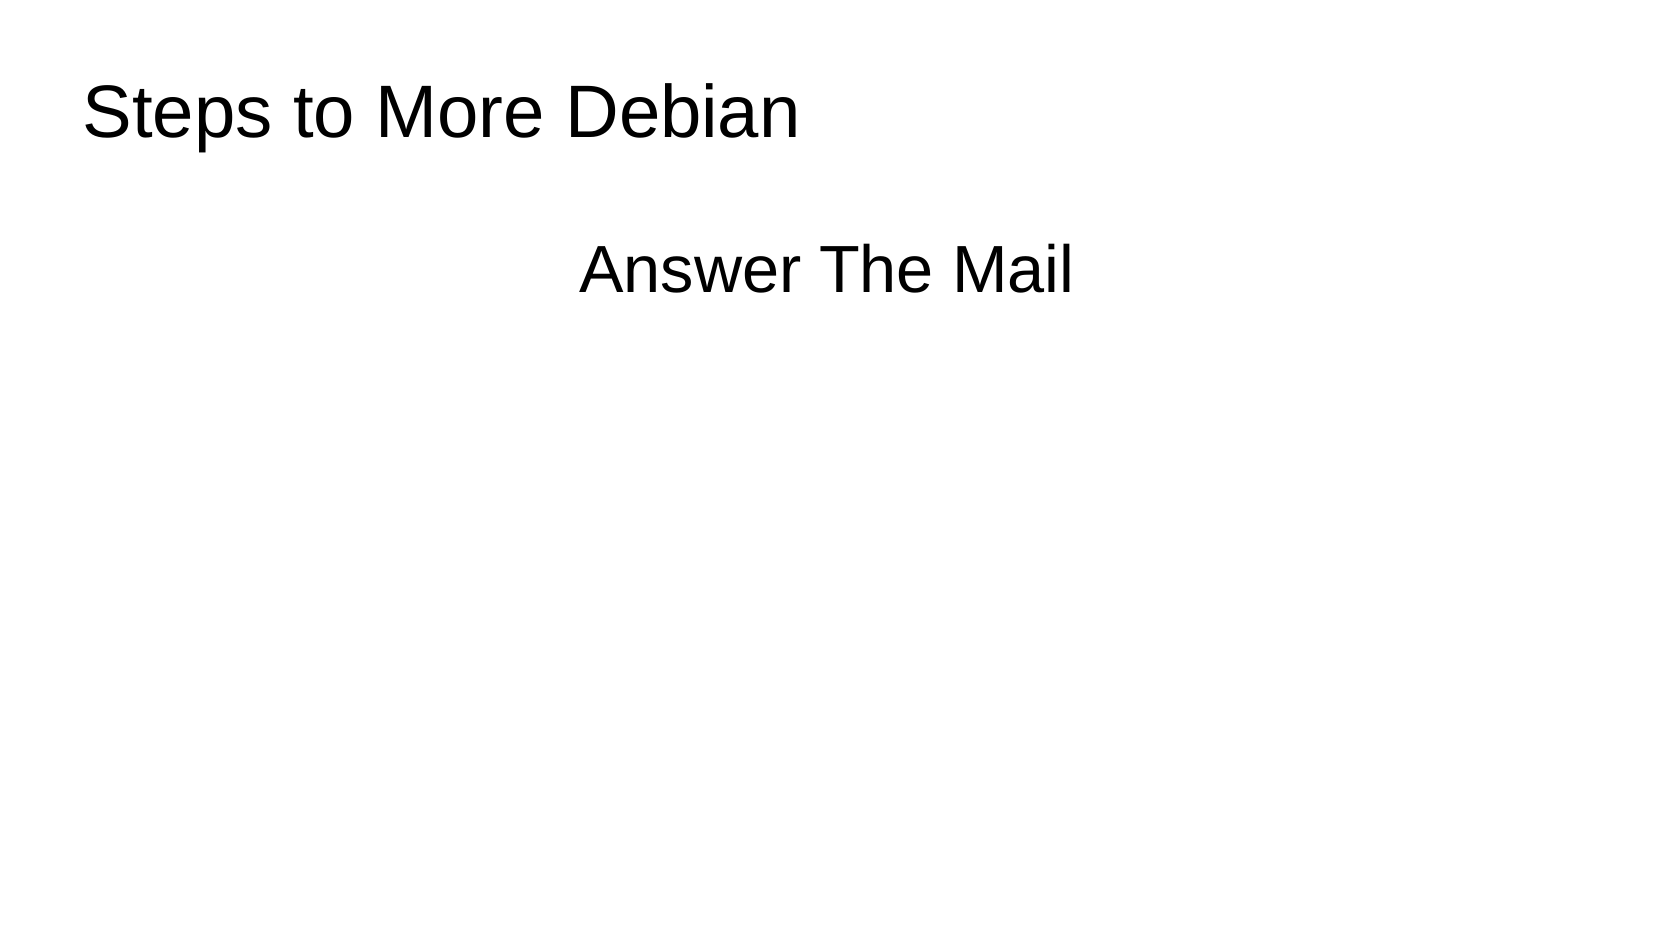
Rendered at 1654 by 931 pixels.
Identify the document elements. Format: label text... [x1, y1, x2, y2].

title Steps to More Debian [82, 35, 1235, 189]
subtitle Answer The Mail [82, 224, 1571, 764]
